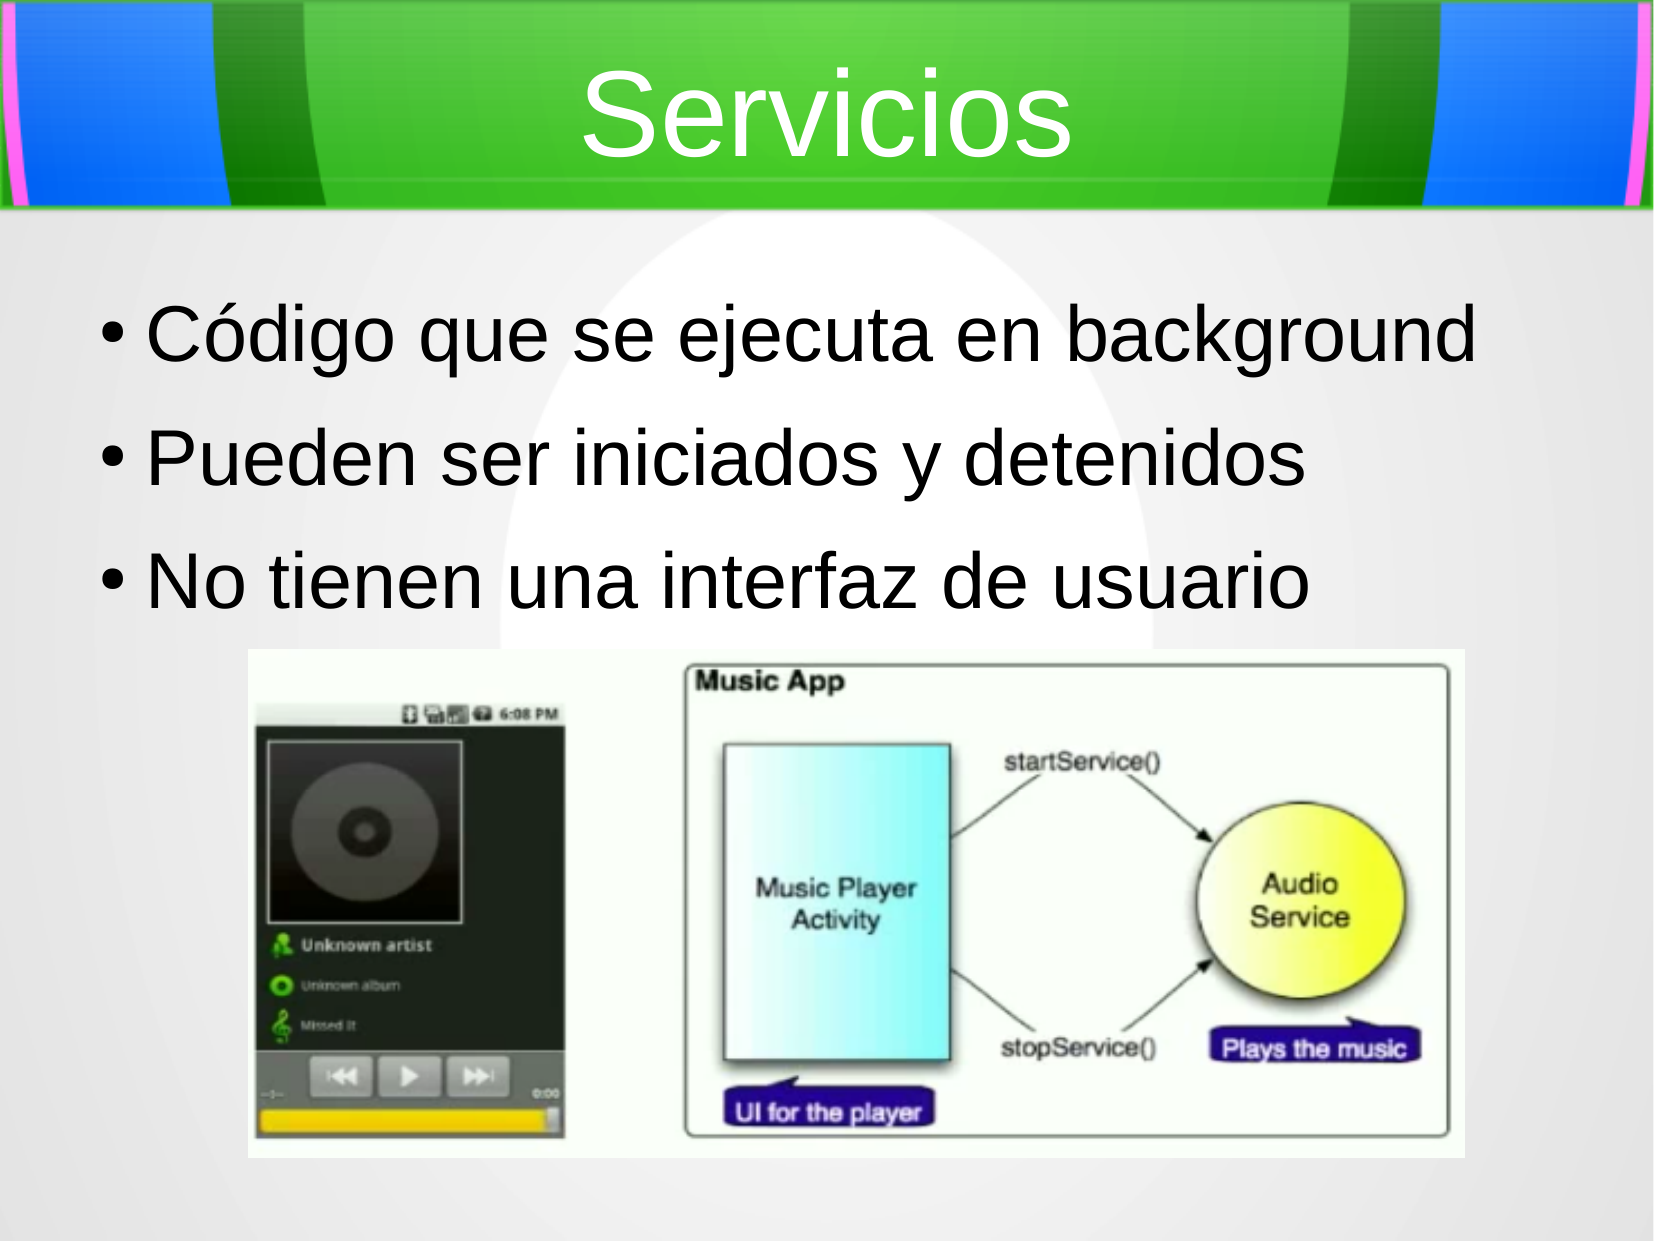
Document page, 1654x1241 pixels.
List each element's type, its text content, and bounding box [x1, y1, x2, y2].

title Servicios [82, 45, 1571, 183]
list Código que se ejecuta en background Pueden ser iniciados y detenidos No tienen una interfaz de usuario [82, 290, 1538, 674]
picture [0, 0, 1654, 1241]
